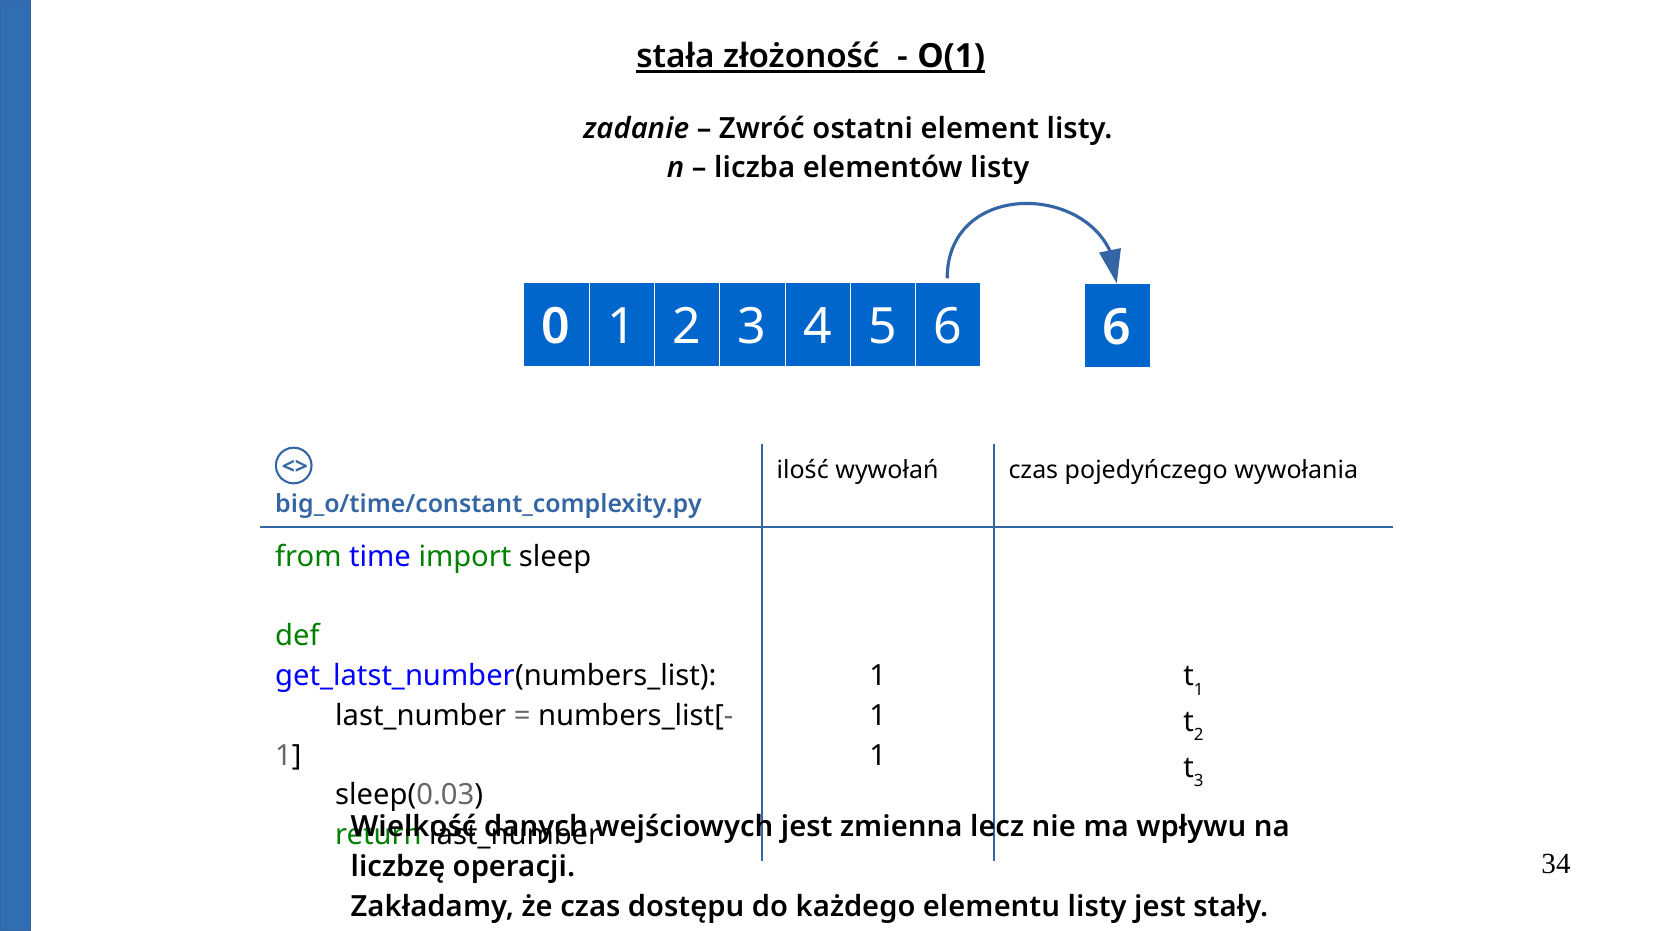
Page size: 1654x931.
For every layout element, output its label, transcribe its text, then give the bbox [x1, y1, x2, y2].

table_header 3 [720, 283, 785, 366]
table_header 6 [1085, 284, 1150, 367]
table_header 6 [916, 283, 980, 366]
table_header 5 [851, 283, 915, 366]
table_header czas pojedyńczego wywołania [995, 444, 1393, 526]
table_cell from time import sleep def get_latst_number(numbers_list): last_number = numbers_list[-1] sleep(0.03) return last_number [260, 528, 761, 861]
table_header ilość wywołań [763, 444, 993, 526]
table_cell 1 1 1 [763, 528, 993, 797]
table_header 1 [590, 283, 654, 366]
table_header 0 [524, 283, 589, 366]
text_box stała złożoność - O(1) [621, 24, 1032, 83]
table_cell t1 t2 t3 [995, 528, 1393, 797]
text_box [0, 0, 31, 931]
table_header 4 [786, 283, 850, 366]
table_header 2 [655, 283, 719, 366]
table_header big_o/time/constant_complexity.py [260, 444, 761, 526]
text_box Wielkość danych wejściowych jest zmienna lecz nie ma wpływu na liczbzę operacji. Zakładamy, że czas dostępu do każdego elementu listy jest stały. [335, 797, 1407, 887]
text_box zadanie – Zwróć ostatni element listy. n – liczba elementów listy [568, 99, 1086, 188]
text_box <> [267, 442, 324, 489]
